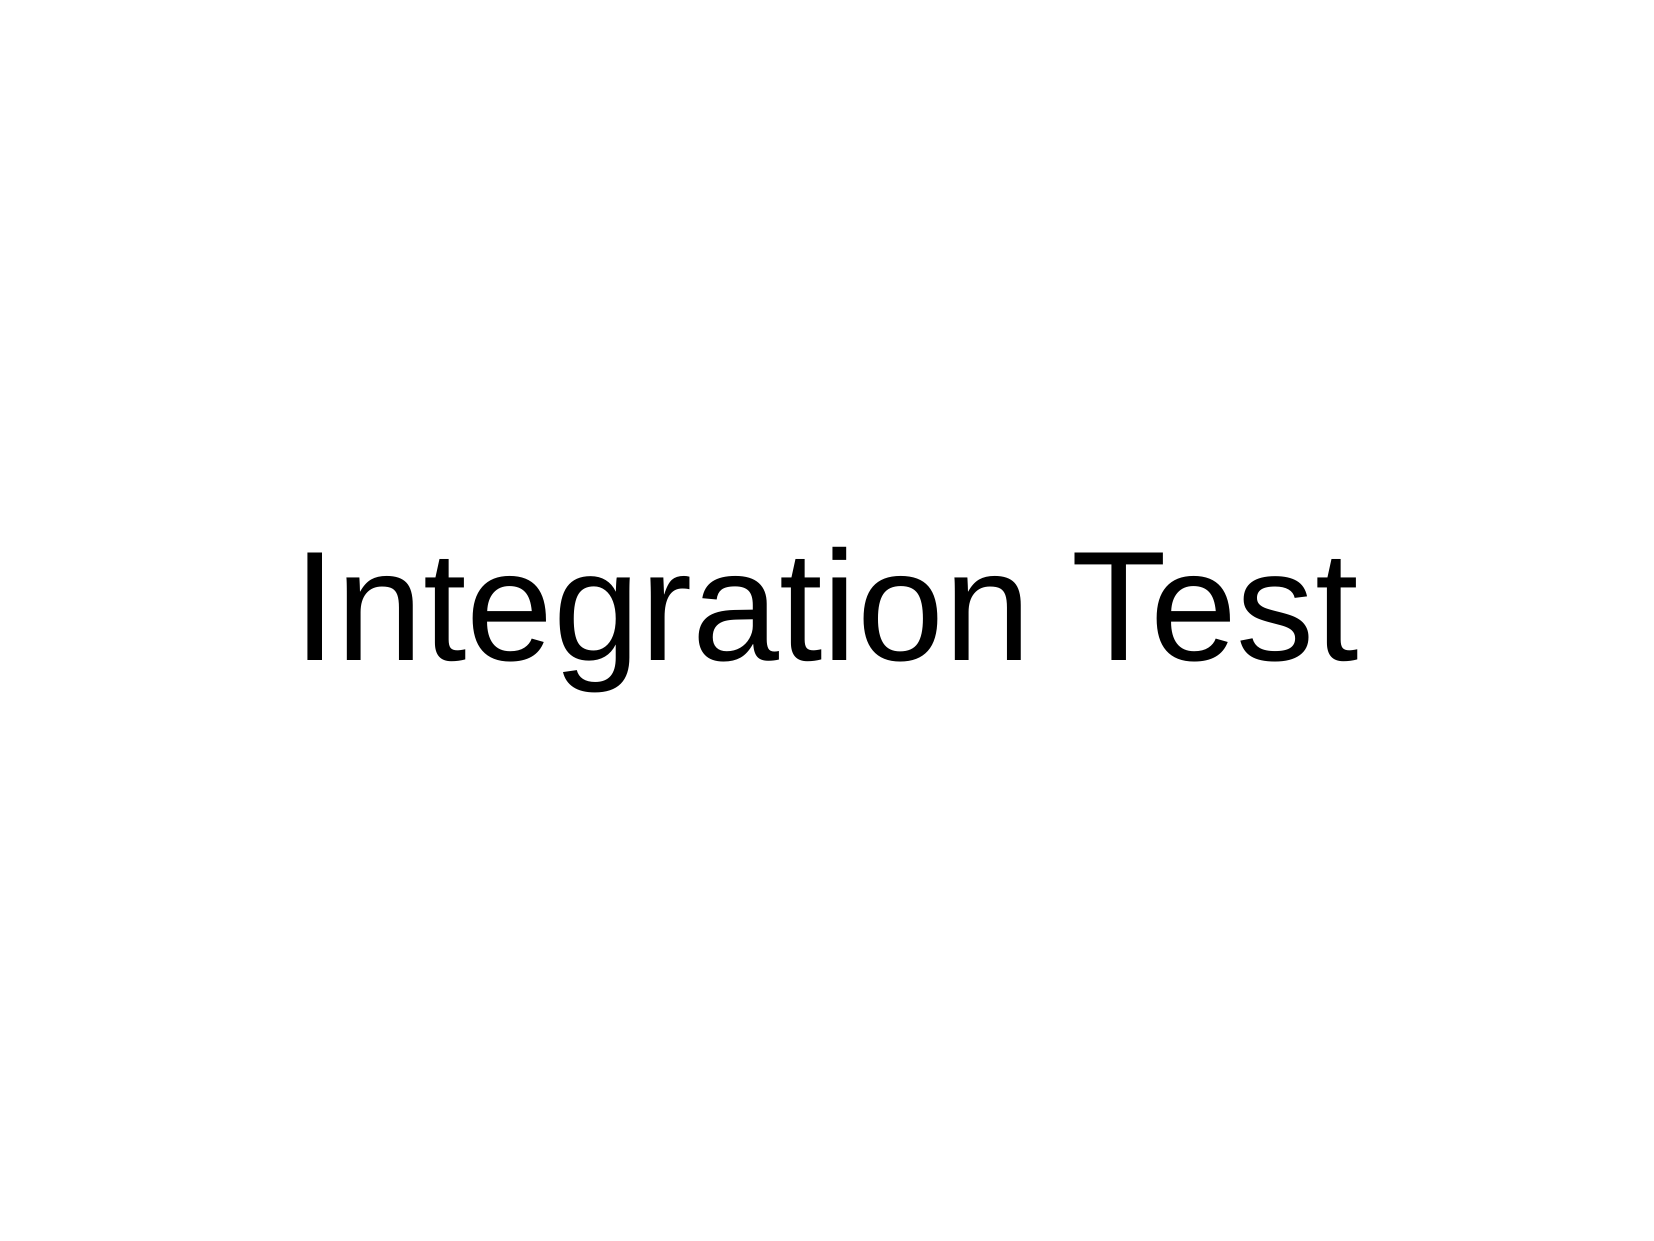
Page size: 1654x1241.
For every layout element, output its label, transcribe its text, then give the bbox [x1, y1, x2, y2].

title Integration Test [82, 49, 1571, 1163]
